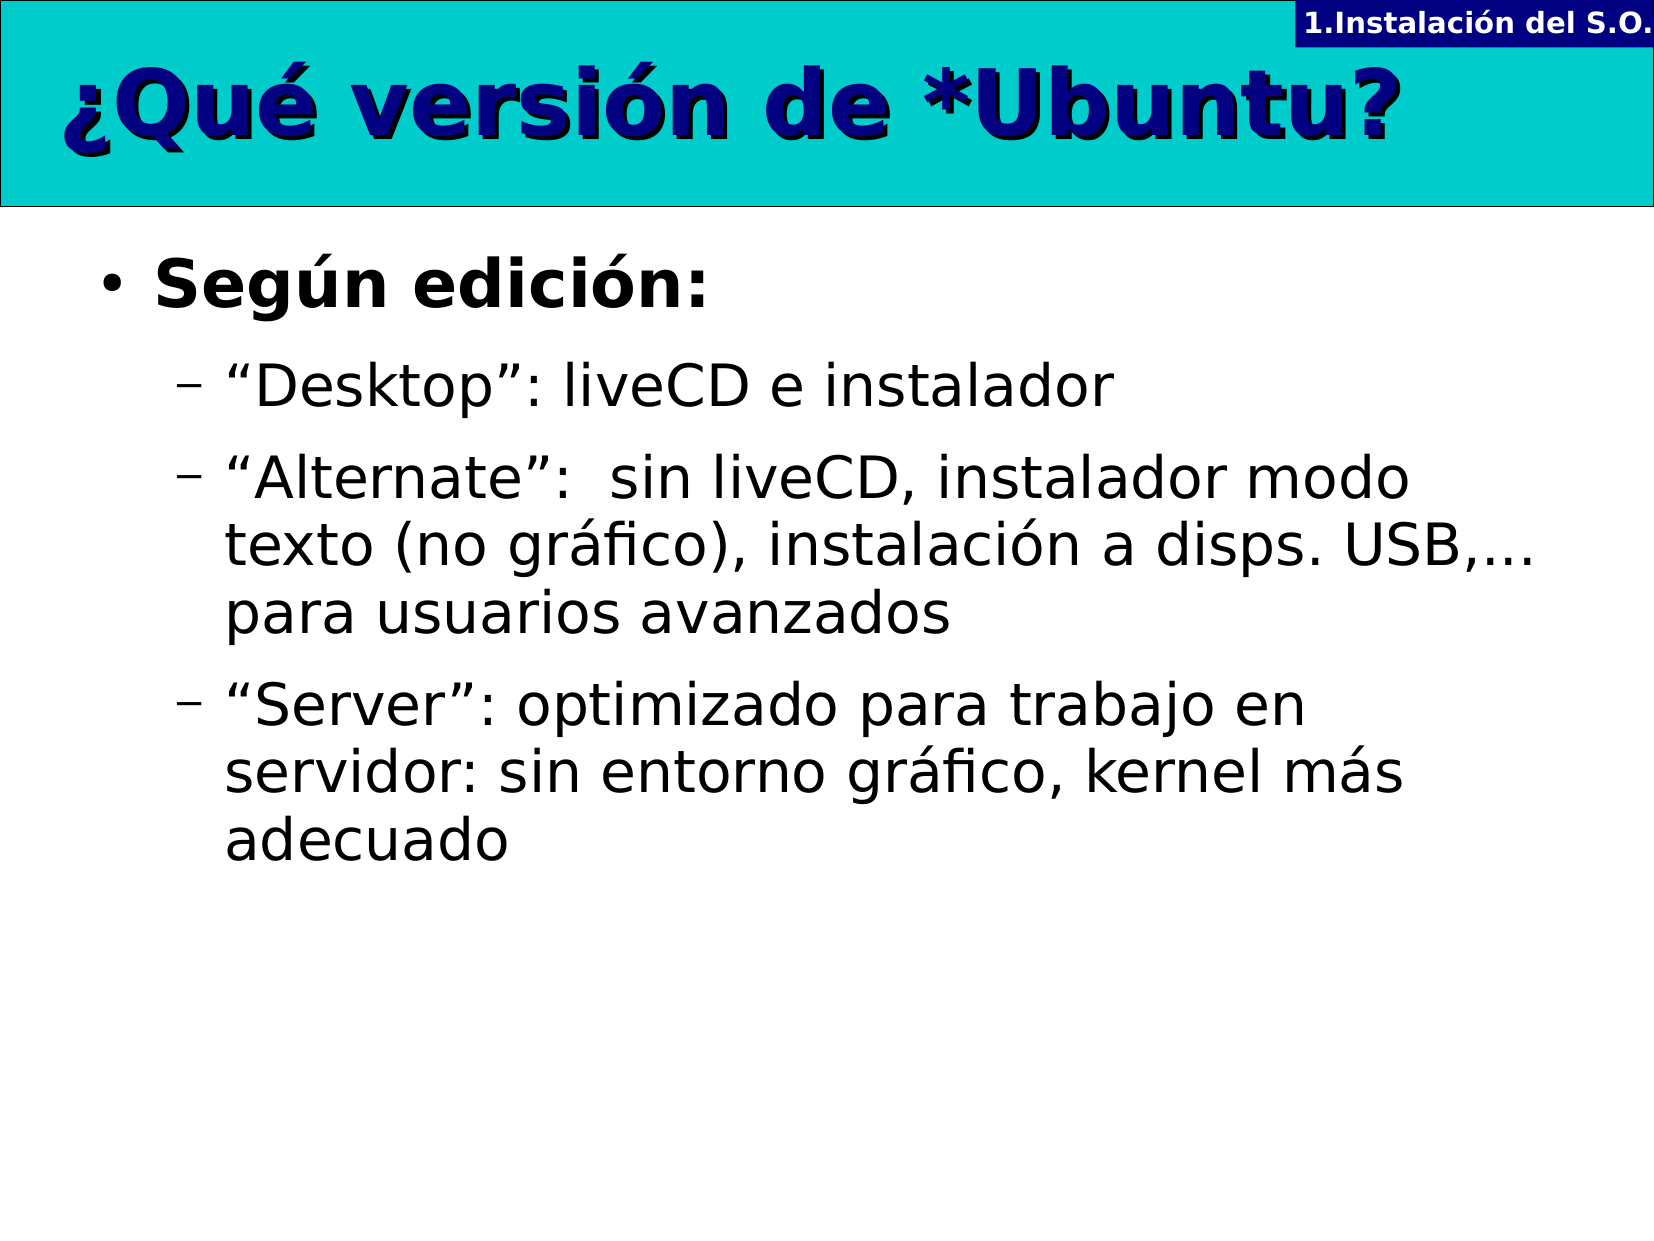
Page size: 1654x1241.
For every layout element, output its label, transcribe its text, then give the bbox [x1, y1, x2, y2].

text_box 1.Instalación del S.O. [1295, 0, 1654, 48]
title ¿Qué versión de *Ubuntu? [59, 14, 1654, 192]
list Según edición: “Desktop”: liveCD e instalador “Alternate”: sin liveCD, instalador modo texto (no gráfico), instalación a disps. USB,... para usuarios avanzados “Server”: optimizado para trabajo en servidor: sin entorno gráfico, kernel más adecuado [82, 245, 1571, 1109]
